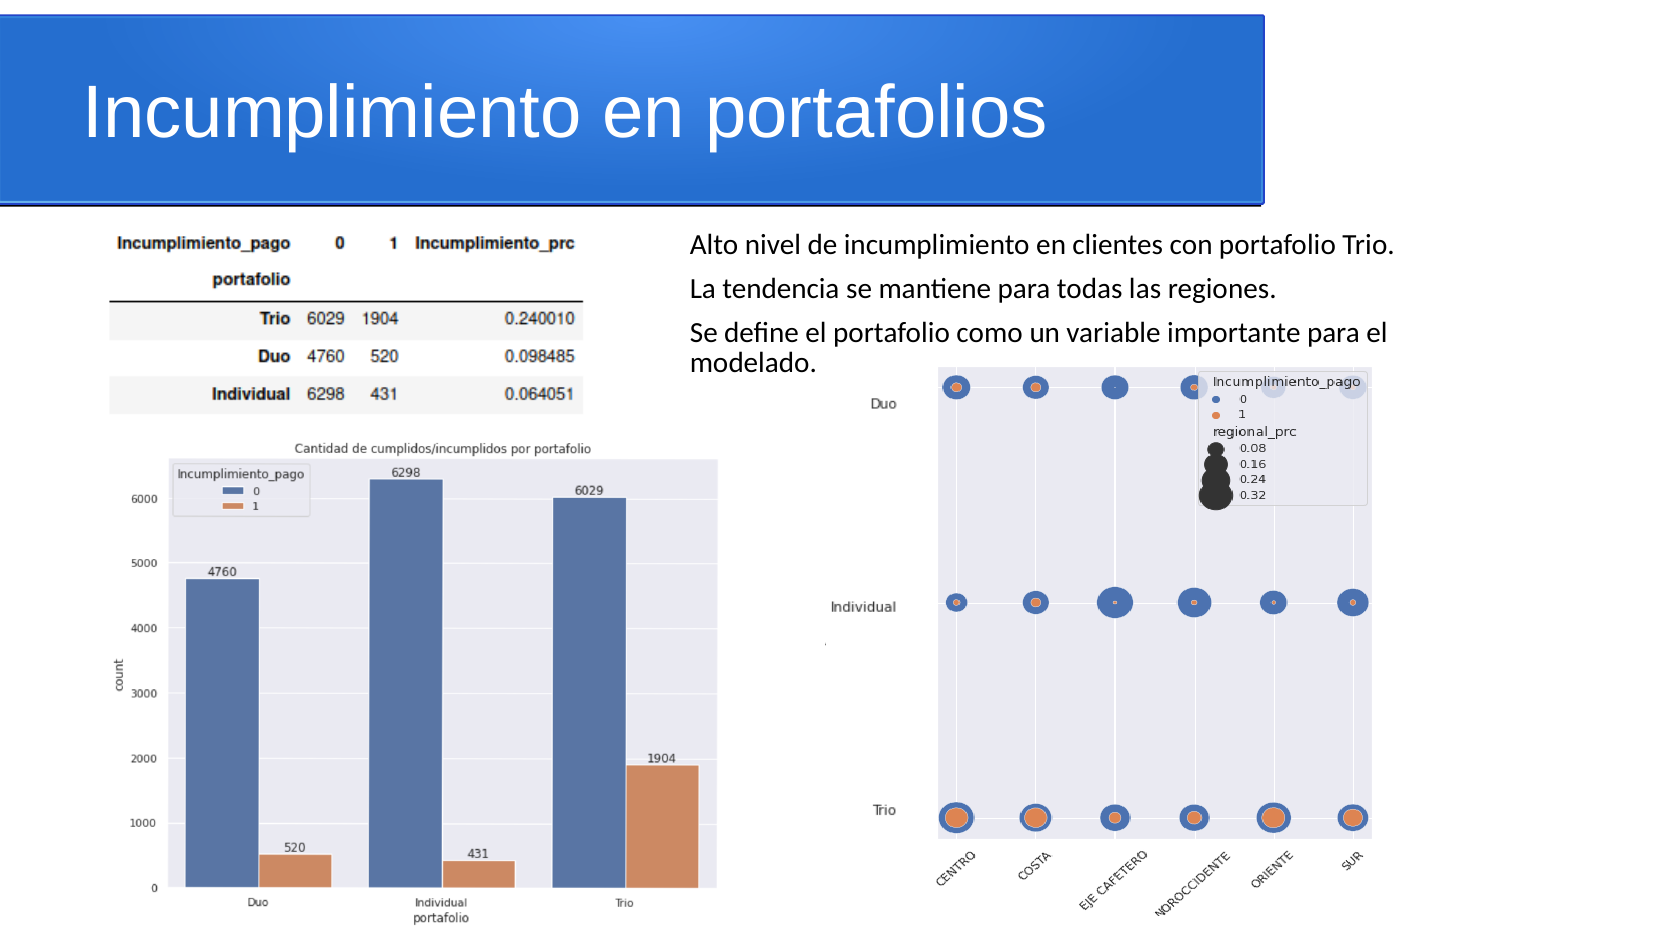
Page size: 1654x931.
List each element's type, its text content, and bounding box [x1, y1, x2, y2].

picture [825, 360, 901, 856]
picture [105, 435, 723, 931]
picture [105, 224, 588, 419]
text_box Alto nivel de incumplimiento en clientes con portafolio Trio. La tendencia se mantiene para todas las regiones. Se define el portafolio como un variable importante para el modelado. [675, 225, 1501, 386]
title Incumplimiento en portafolios [82, 35, 1235, 189]
picture [920, 360, 1381, 916]
